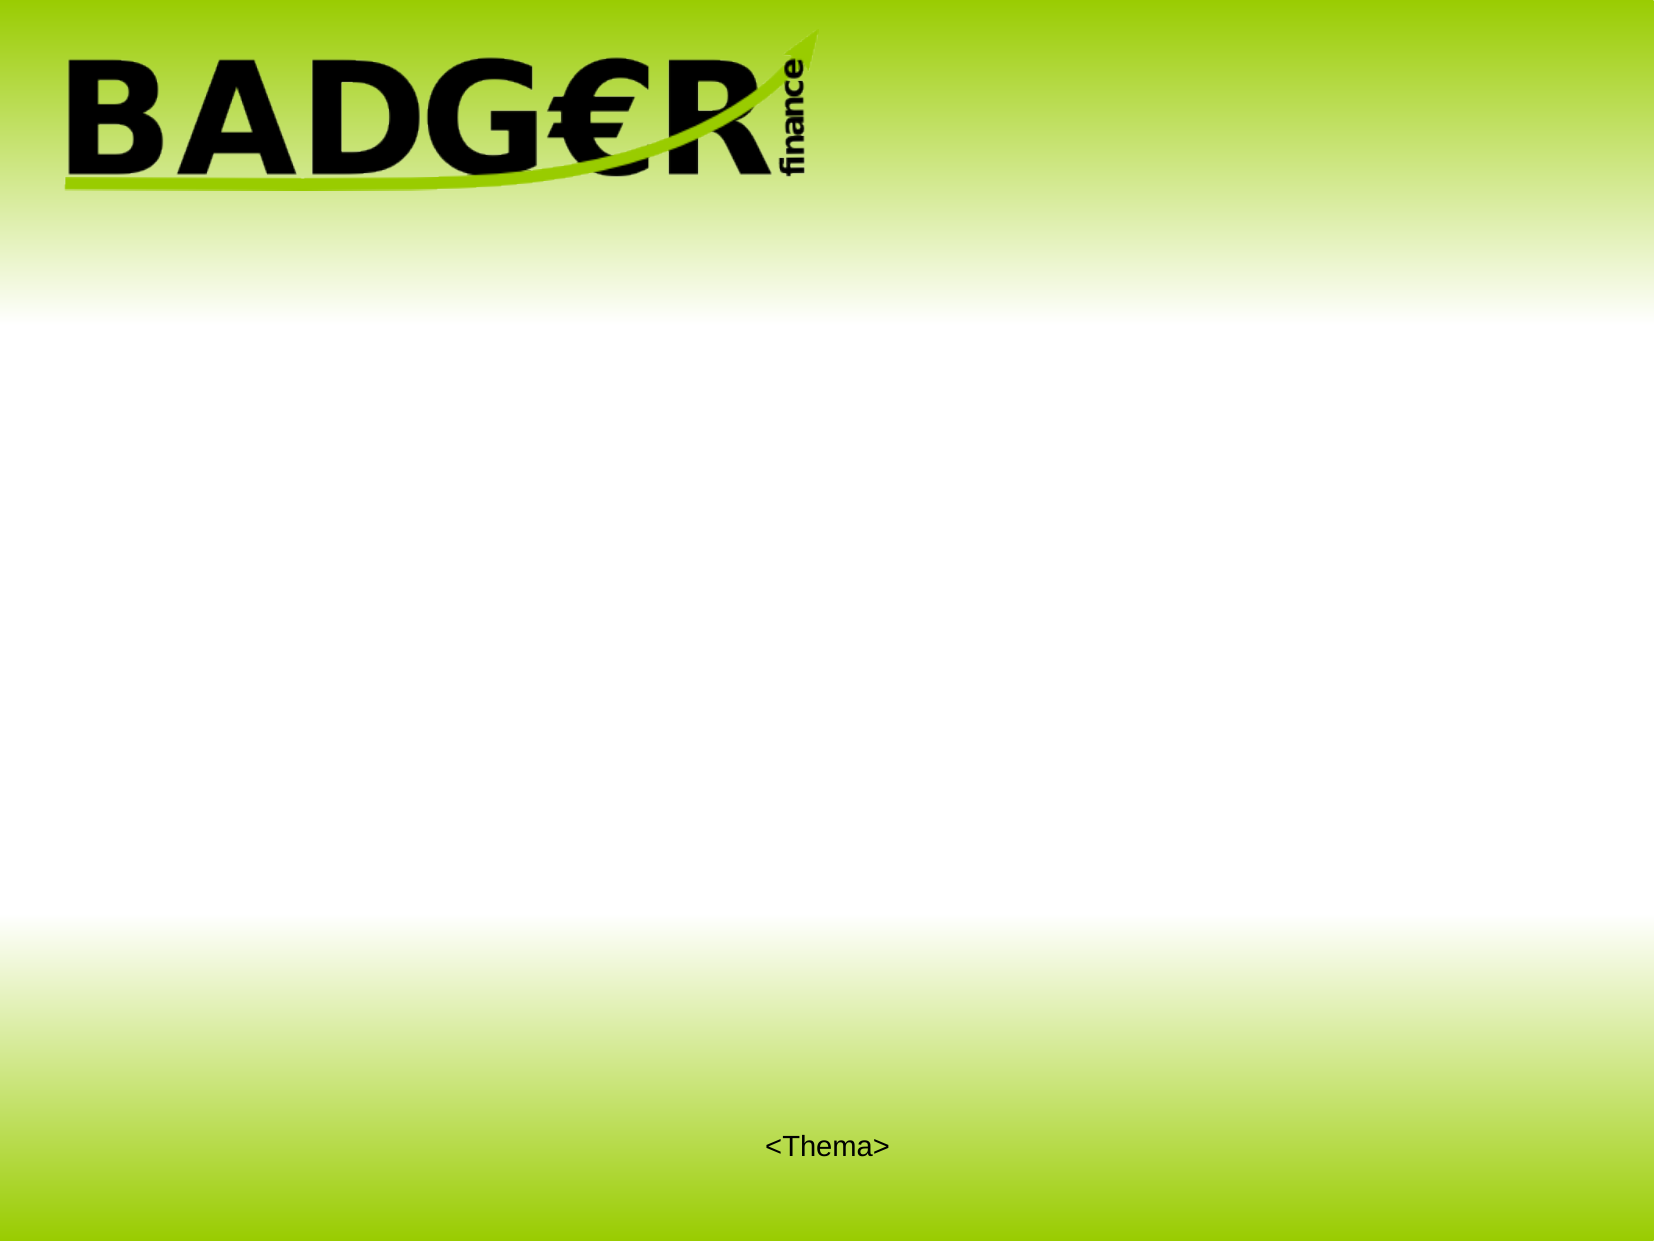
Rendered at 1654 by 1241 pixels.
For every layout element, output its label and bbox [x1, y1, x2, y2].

picture [59, 29, 819, 191]
